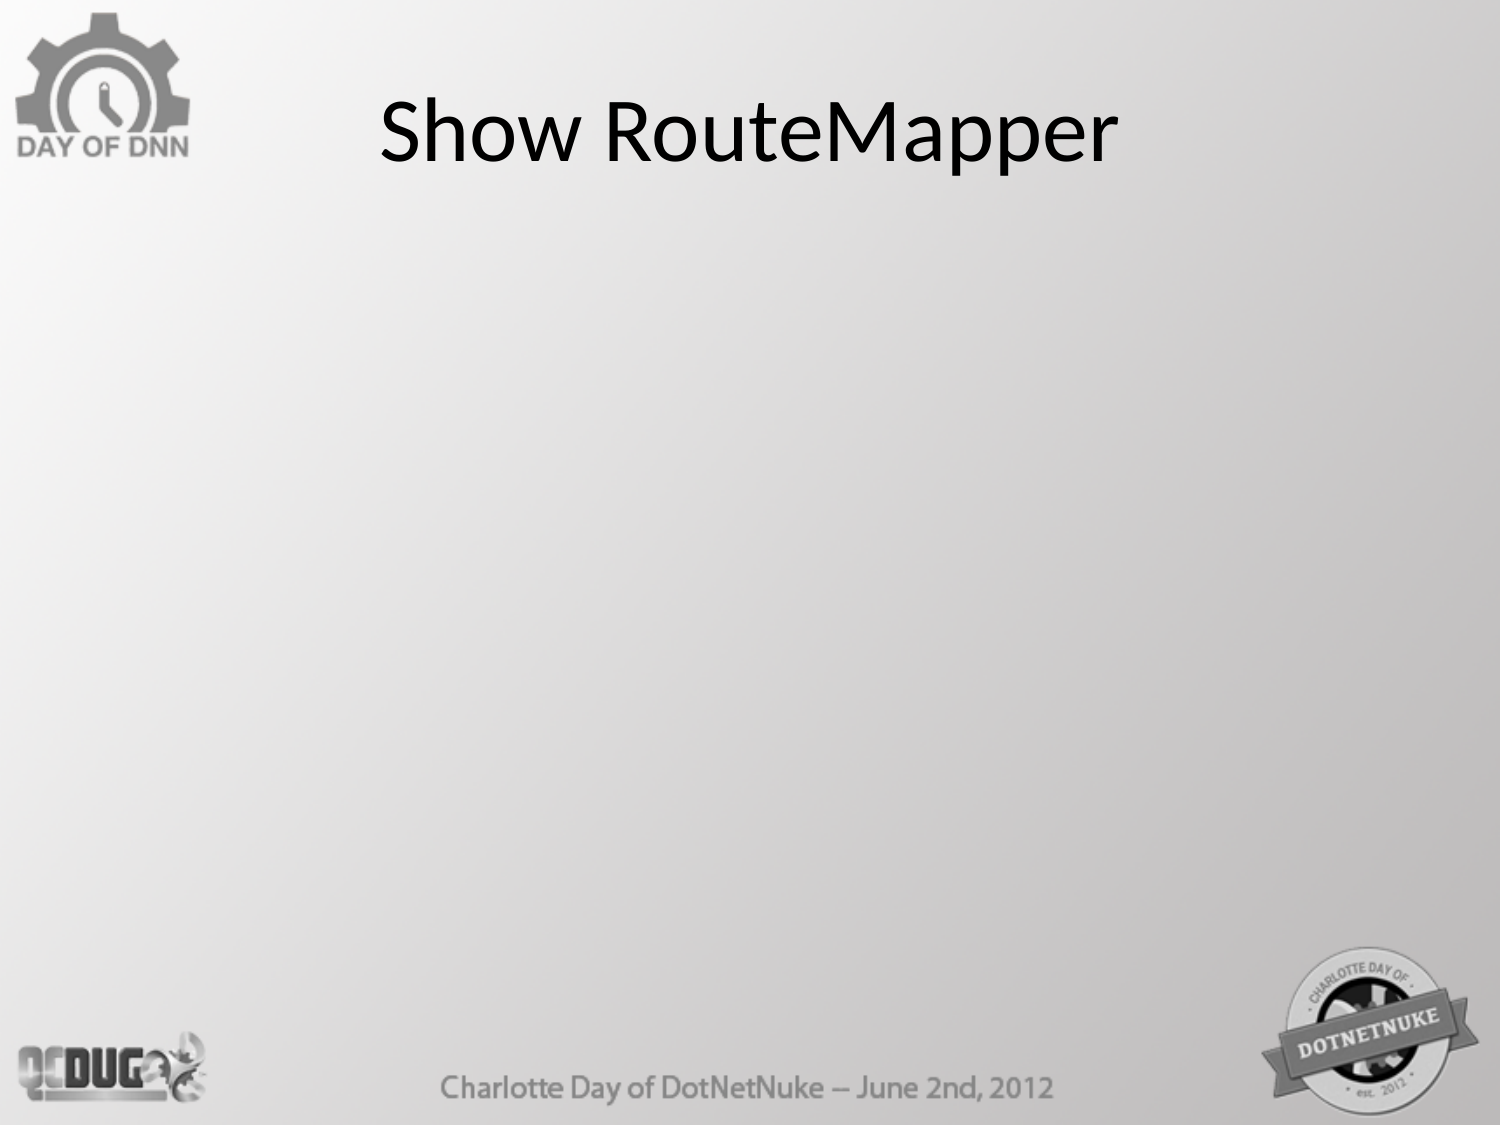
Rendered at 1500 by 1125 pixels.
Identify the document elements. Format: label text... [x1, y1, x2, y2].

picture [0, 0, 1500, 1125]
title Show RouteMapper [75, 45, 1425, 233]
